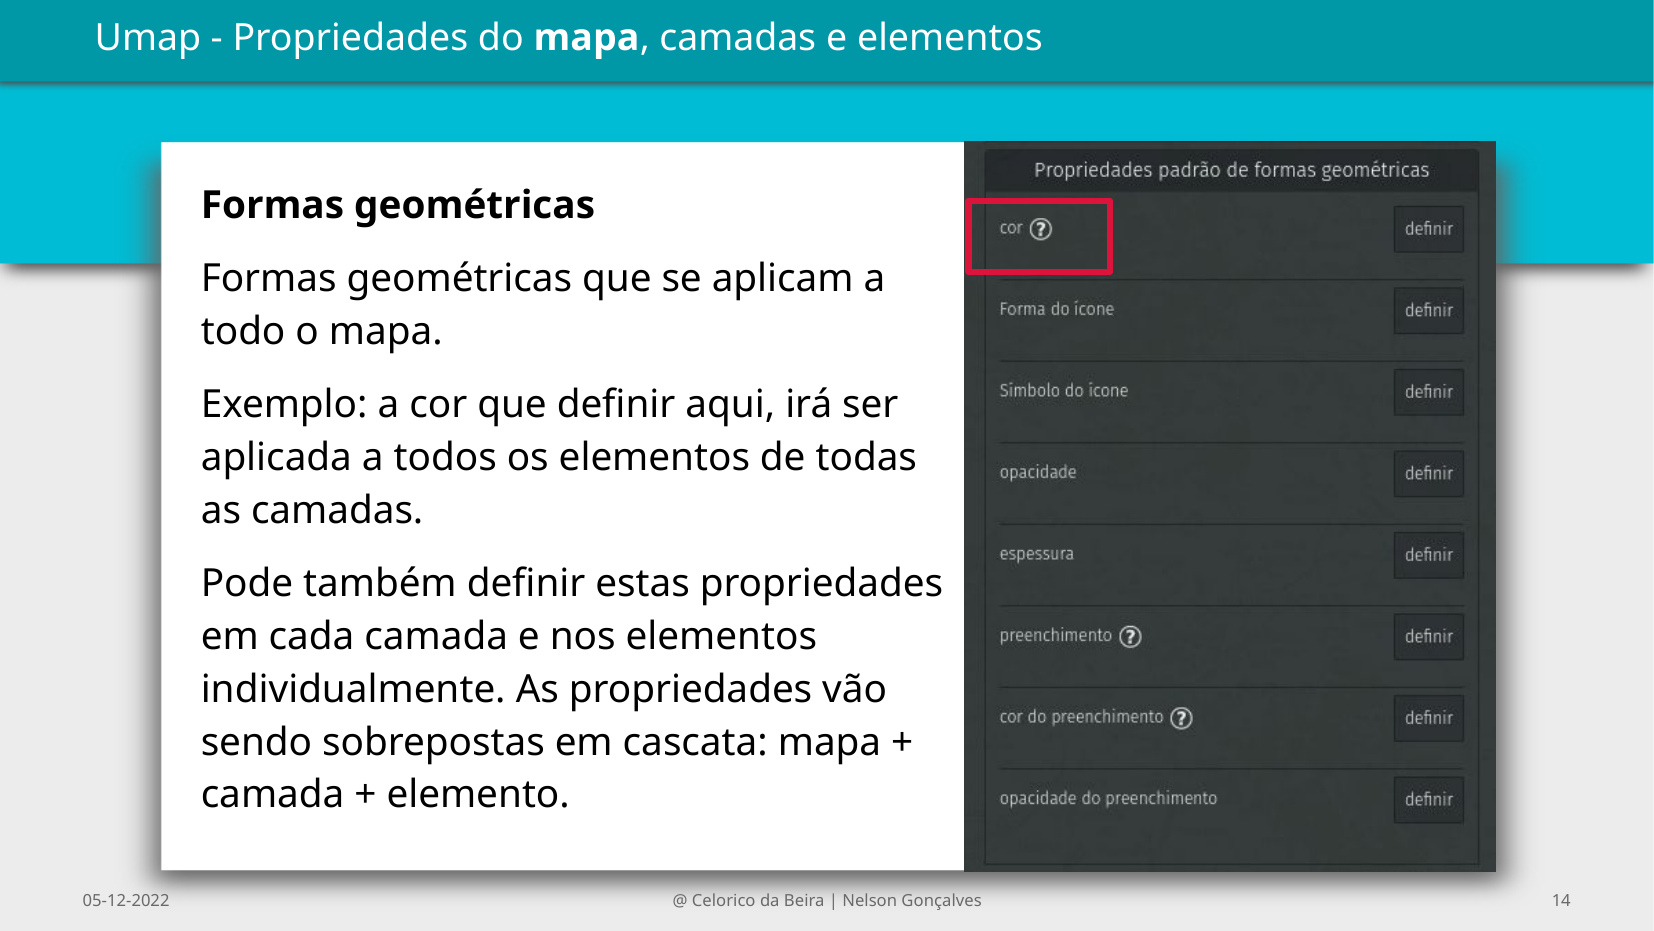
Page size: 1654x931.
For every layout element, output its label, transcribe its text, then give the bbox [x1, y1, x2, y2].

picture [0, 0, 1654, 931]
list Formas geométricas Formas geométricas que se aplicam a todo o mapa. Exemplo: a cor que definir aqui, irá ser aplicada a todos os elementos de todas as camadas. Pode também definir estas propriedades em cada camada e nos elementos individualmente. As propriedades vão sendo sobrepostas em cascata: mapa + camada + elemento. [200, 177, 945, 827]
title Umap - Propriedades do mapa, camadas e elementos [94, 10, 1583, 63]
